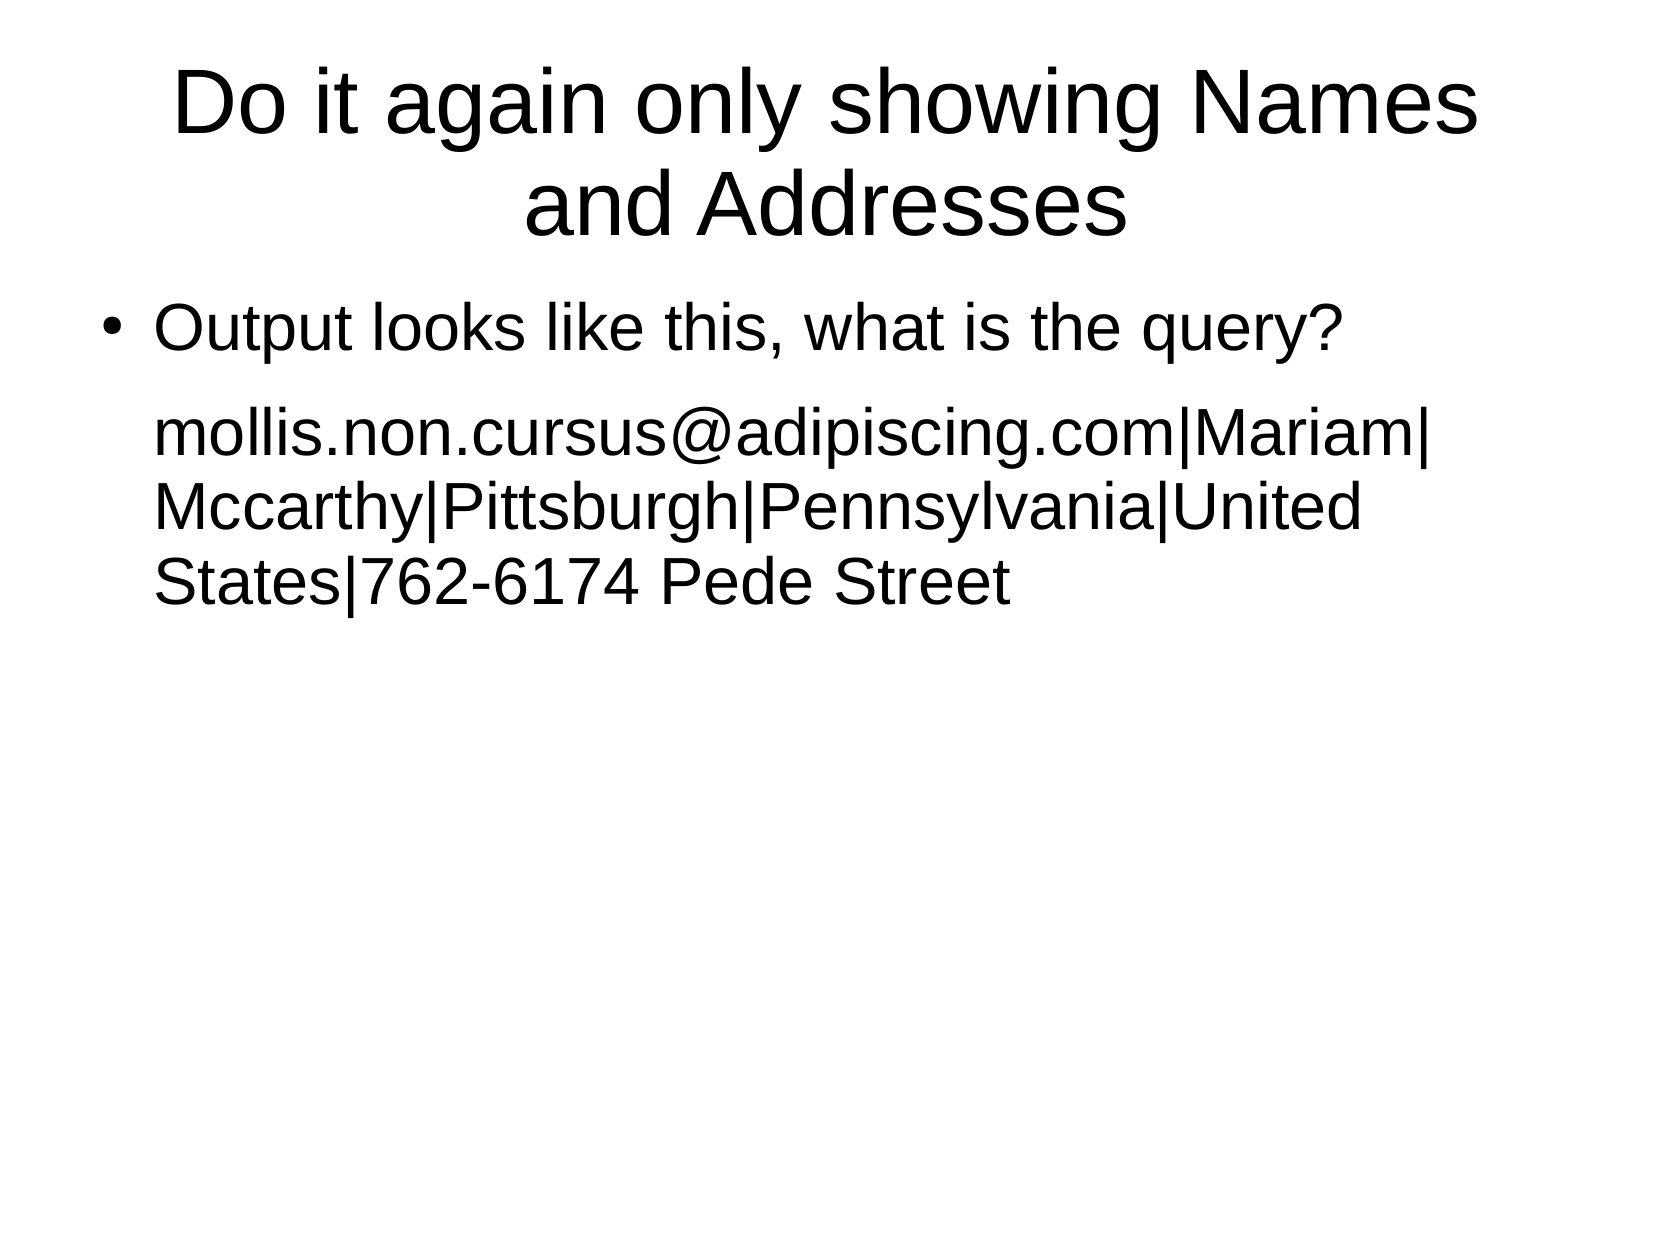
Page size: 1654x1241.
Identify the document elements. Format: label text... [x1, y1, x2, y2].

list Output looks like this, what is the query? mollis.non.cursus@adipiscing.com|Mariam|Mccarthy|Pittsburgh|Pennsylvania|United States|762-6174 Pede Street [82, 290, 1571, 1010]
title Do it again only showing Names and Addresses [82, 49, 1571, 257]
